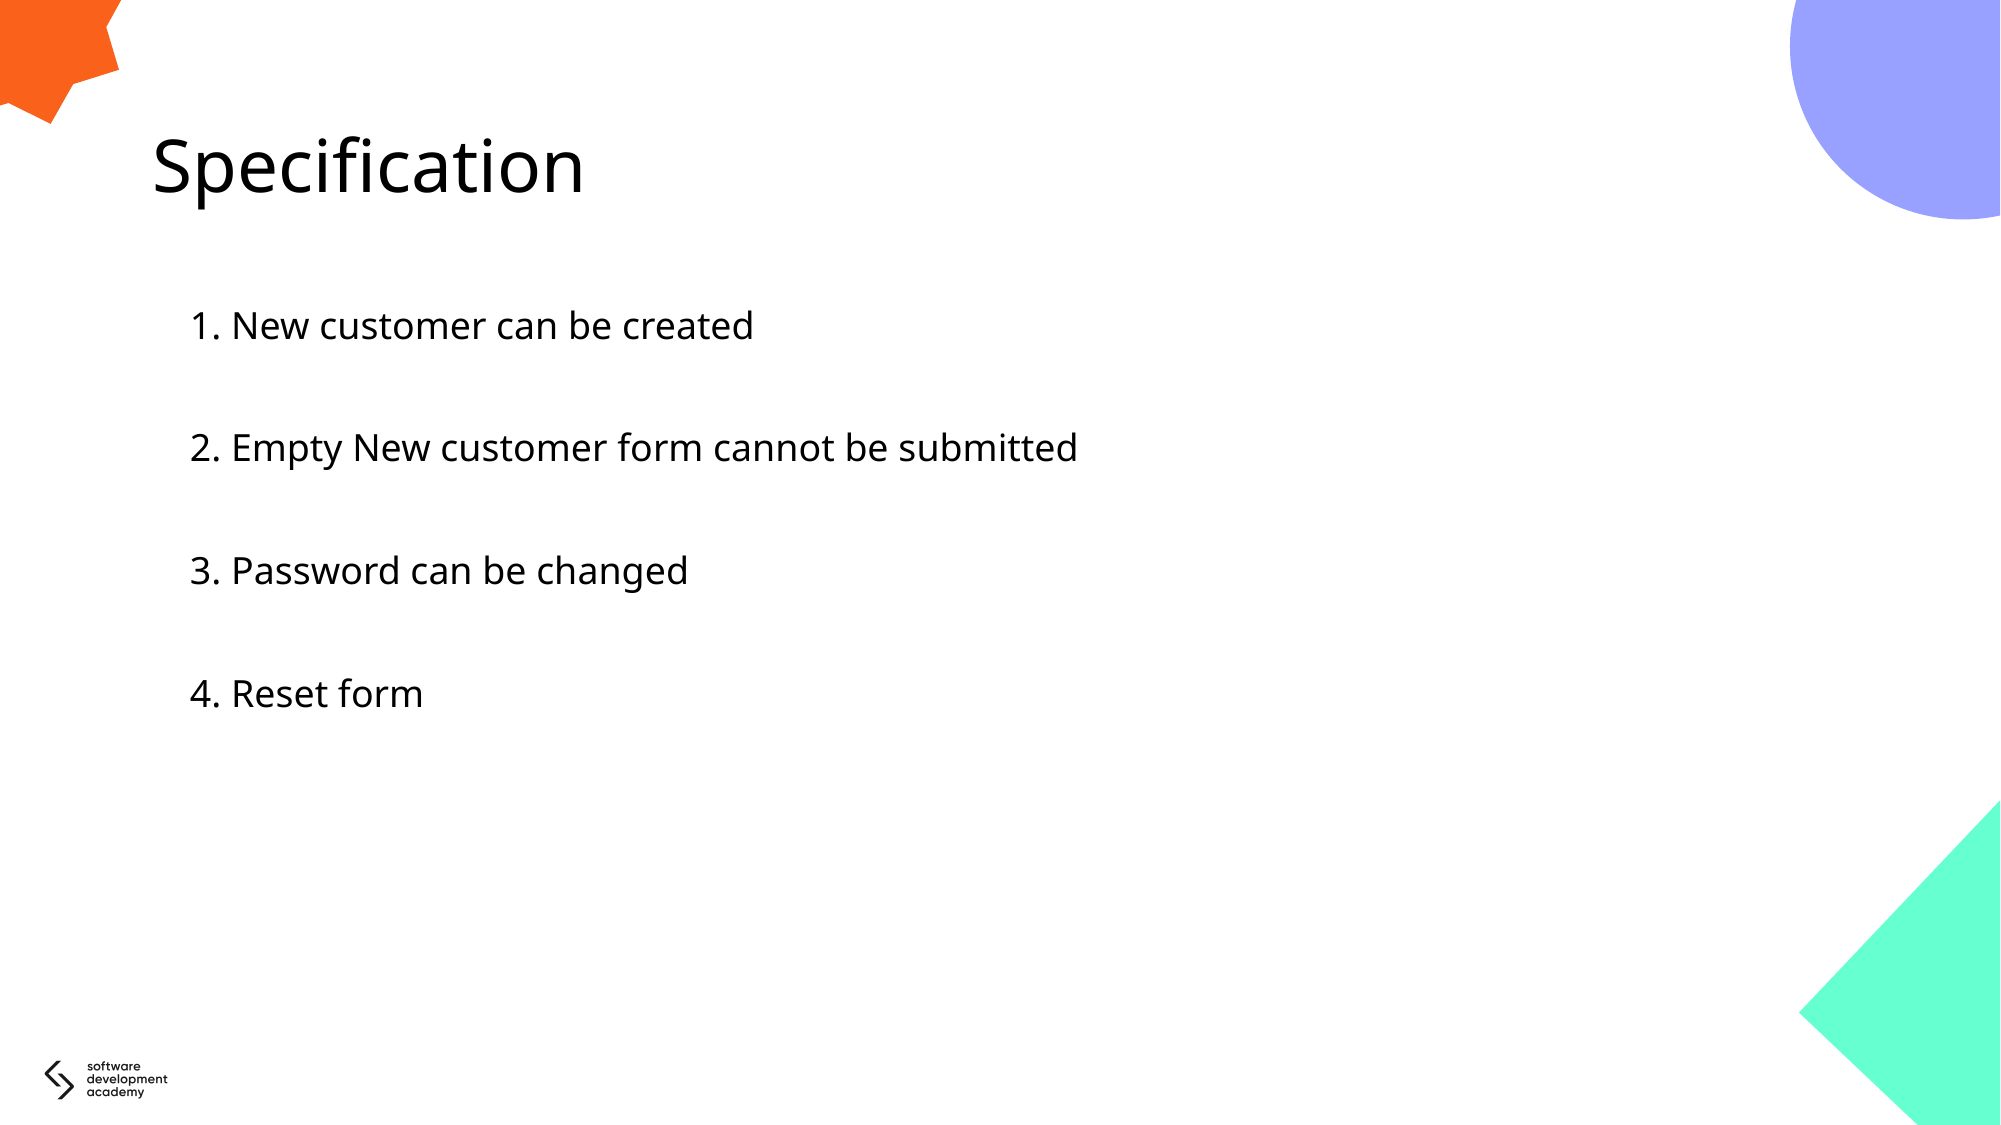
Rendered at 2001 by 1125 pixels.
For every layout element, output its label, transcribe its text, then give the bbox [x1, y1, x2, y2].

picture [19, 1035, 193, 1125]
title Specification [137, 59, 1771, 278]
list 1. New customer can be created 2. Empty New customer form cannot be submitted 3. Password can be changed 4. Reset form [137, 299, 1771, 1014]
